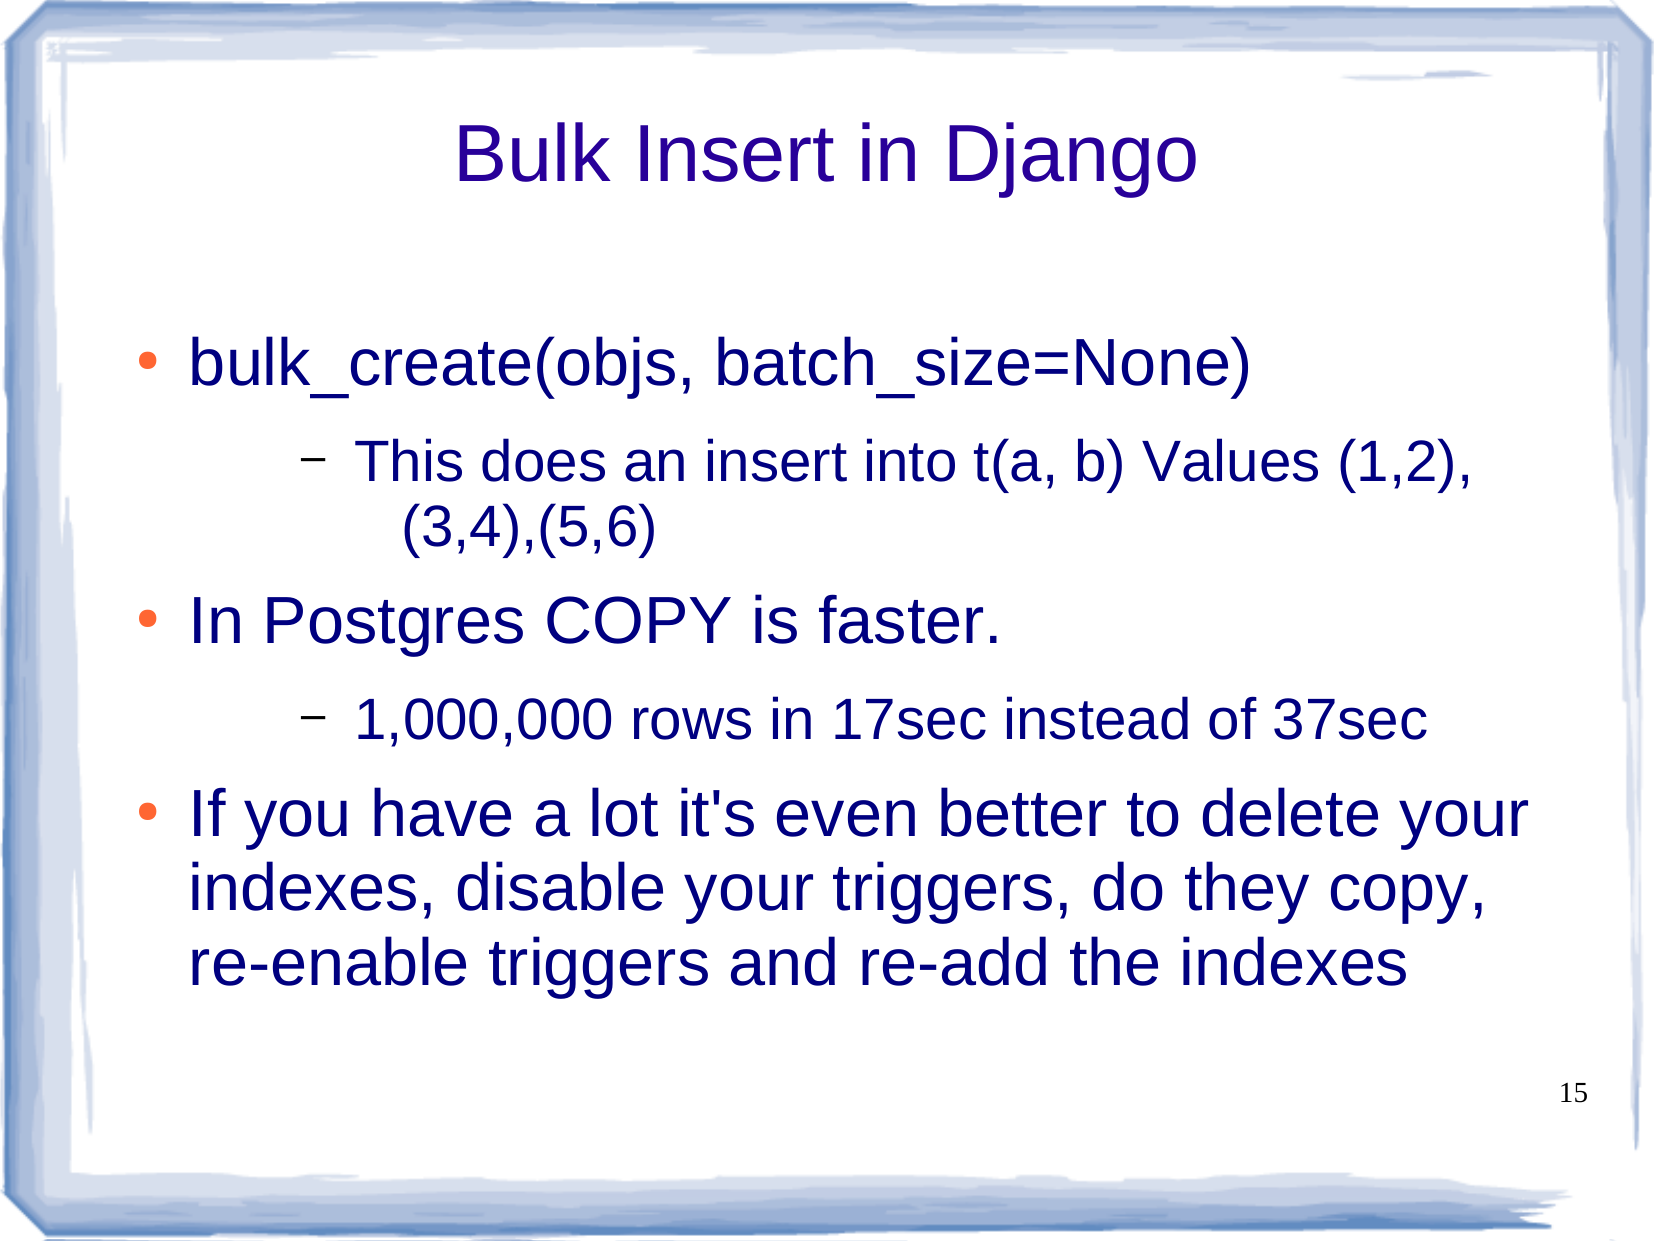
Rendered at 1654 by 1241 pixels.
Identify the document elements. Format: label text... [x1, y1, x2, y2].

title Bulk Insert in Django [82, 49, 1571, 257]
picture [0, 0, 1654, 1241]
list bulk_create(objs, batch_size=None) This does an insert into t(a, b) Values (1,2),(3,4),(5,6) In Postgres COPY is faster. 1,000,000 rows in 17sec instead of 37sec If you have a lot it's even better to delete your indexes, disable your triggers, do they copy, re-enable triggers and re-add the indexes [118, 324, 1571, 1105]
